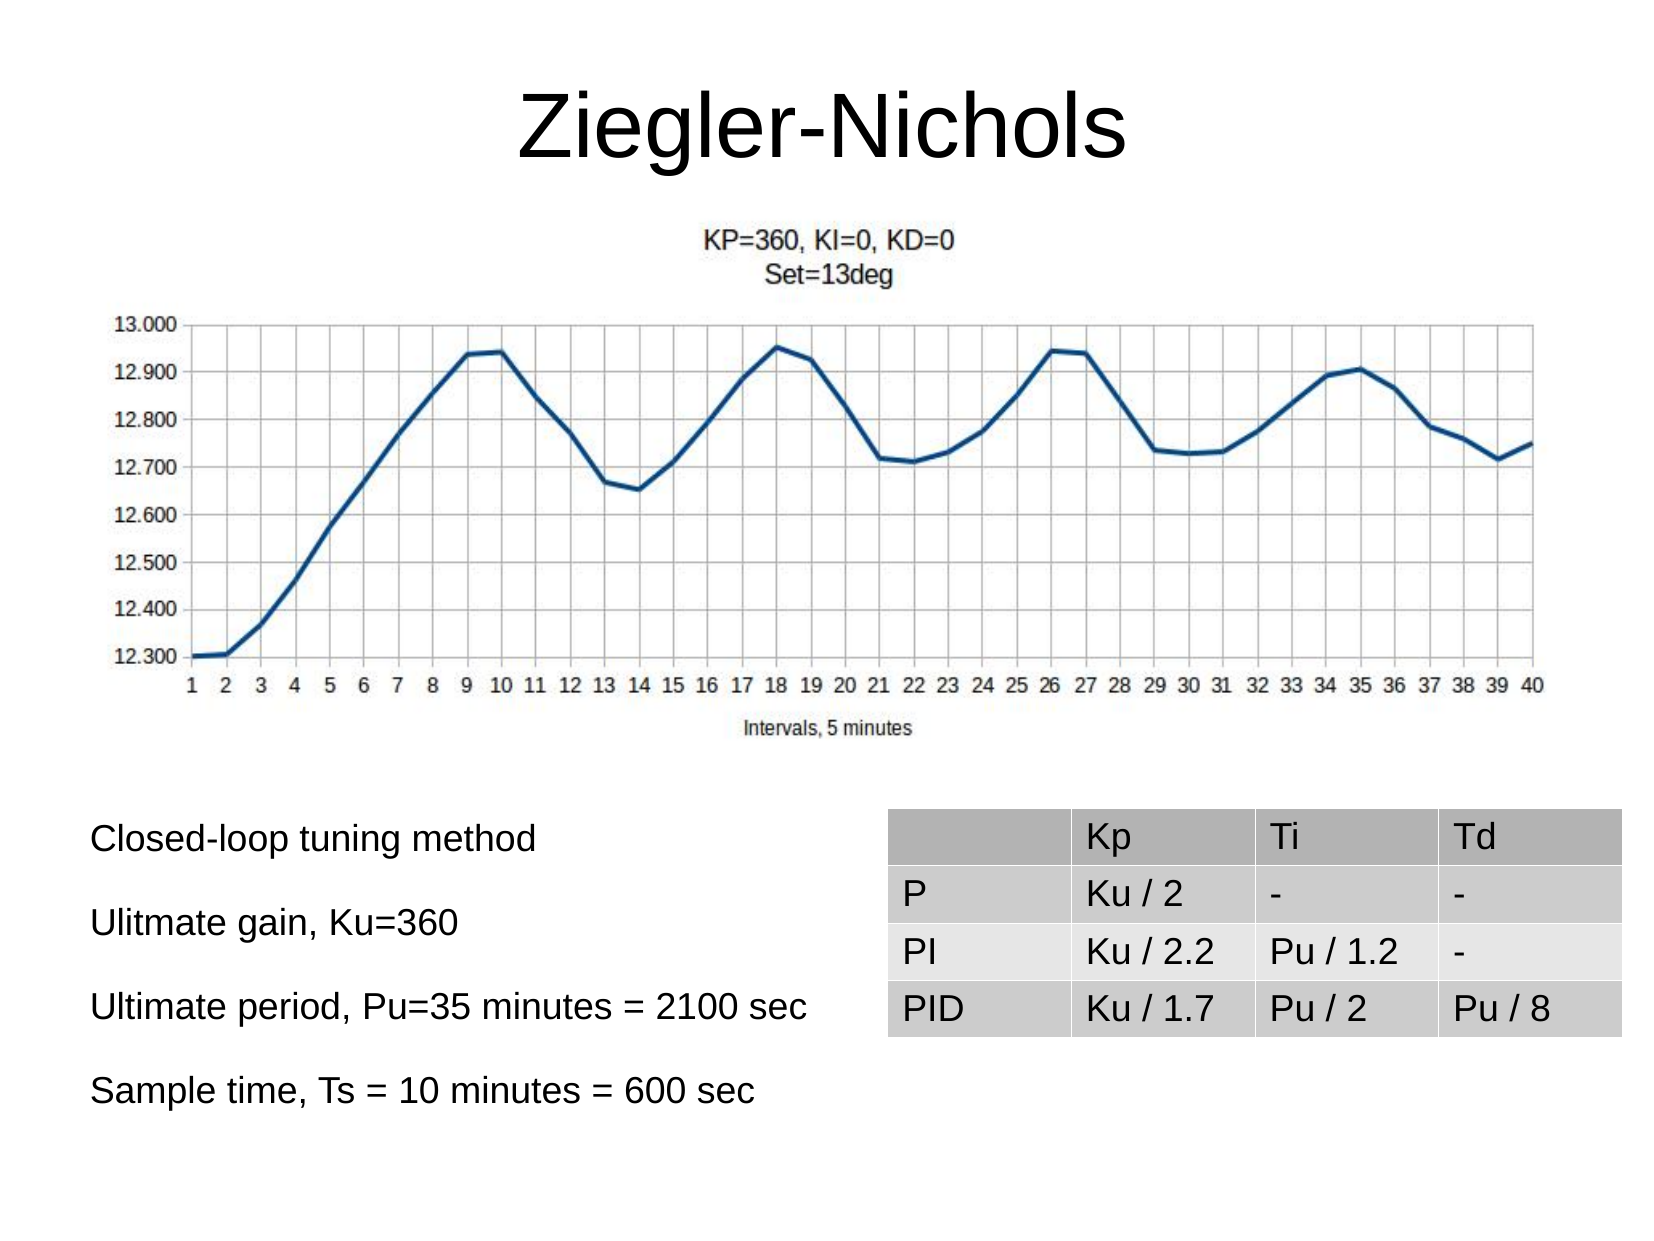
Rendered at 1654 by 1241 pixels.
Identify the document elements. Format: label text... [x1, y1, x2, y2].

text_box Closed-loop tuning method Ulitmate gain, Ku=360 Ultimate period, Pu=35 minutes = 2100 sec Sample time, Ts = 10 minutes = 600 sec [75, 810, 863, 1119]
table_cell - [1256, 866, 1438, 923]
table_header [888, 809, 1071, 865]
table_cell Ku / 2.2 [1072, 924, 1255, 980]
table_cell - [1439, 924, 1622, 980]
table_cell P [888, 866, 1071, 923]
table_cell Ku / 1.7 [1072, 981, 1255, 1037]
table_cell Pu / 1.2 [1256, 924, 1438, 980]
table_cell Ku / 2 [1072, 866, 1255, 923]
table_cell - [1439, 866, 1622, 923]
table_cell PID [888, 981, 1071, 1037]
title Ziegler-Nichols [79, 22, 1568, 230]
table_header Td [1439, 809, 1622, 865]
table_cell Pu / 8 [1439, 981, 1622, 1037]
table_cell PI [888, 924, 1071, 980]
table_header Kp [1072, 809, 1255, 865]
table_header Ti [1256, 809, 1438, 865]
picture [82, 194, 1571, 773]
table_cell Pu / 2 [1256, 981, 1438, 1037]
